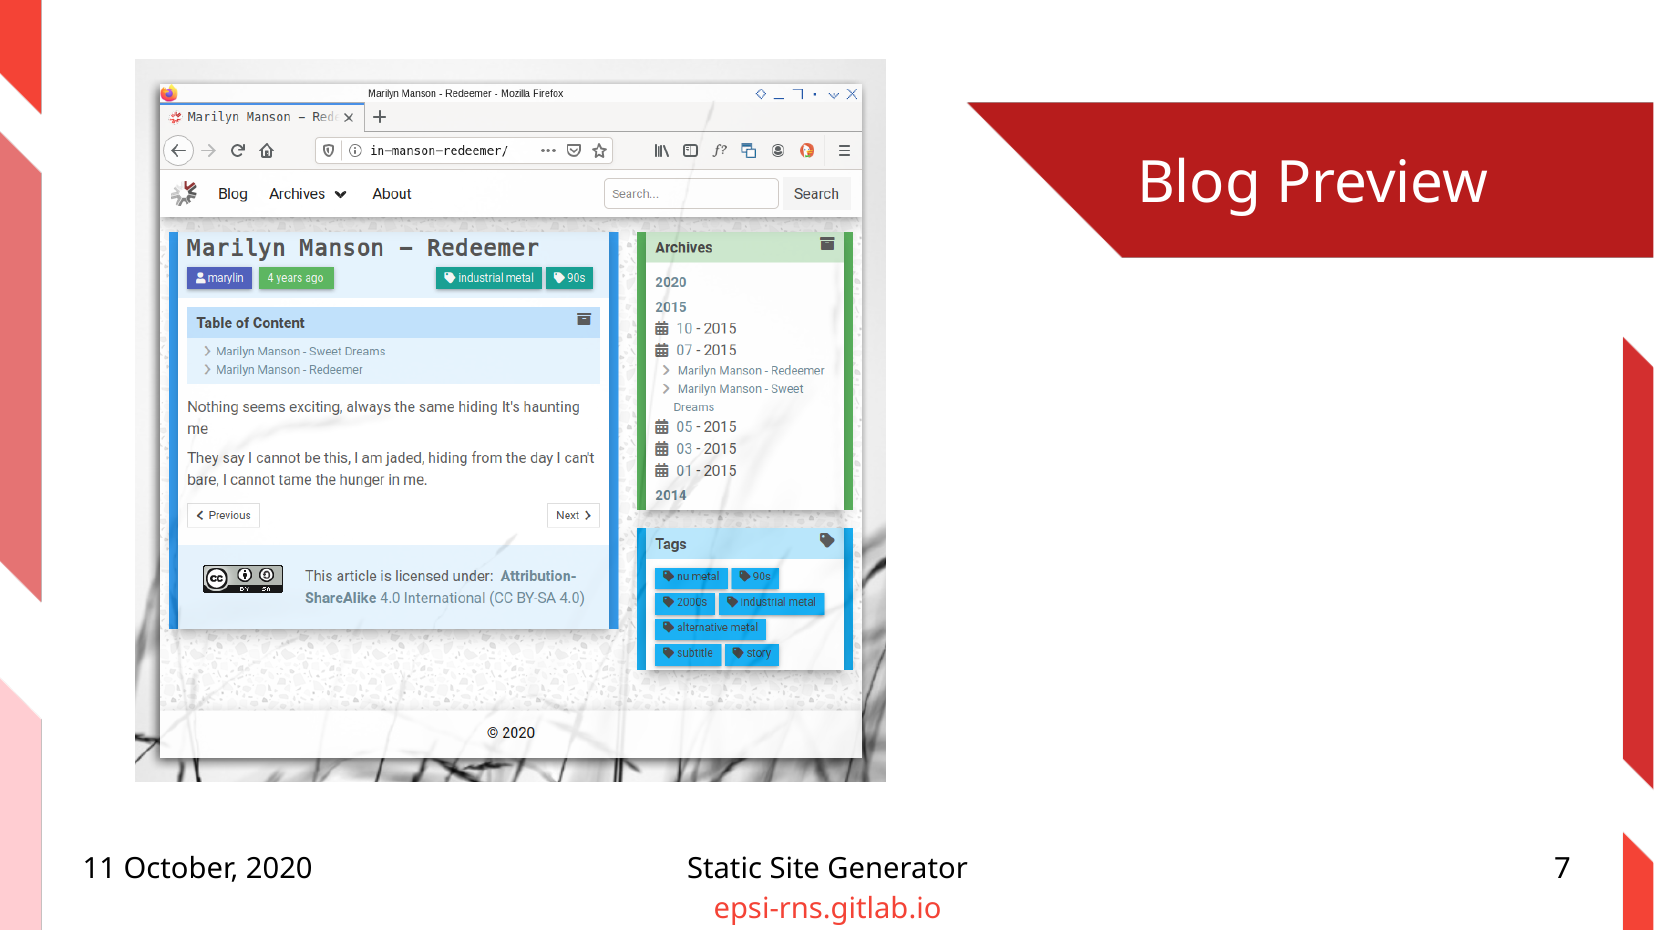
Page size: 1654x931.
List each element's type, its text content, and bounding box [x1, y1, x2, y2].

picture [0, 0, 1654, 930]
title Blog Preview [1050, 105, 1576, 256]
